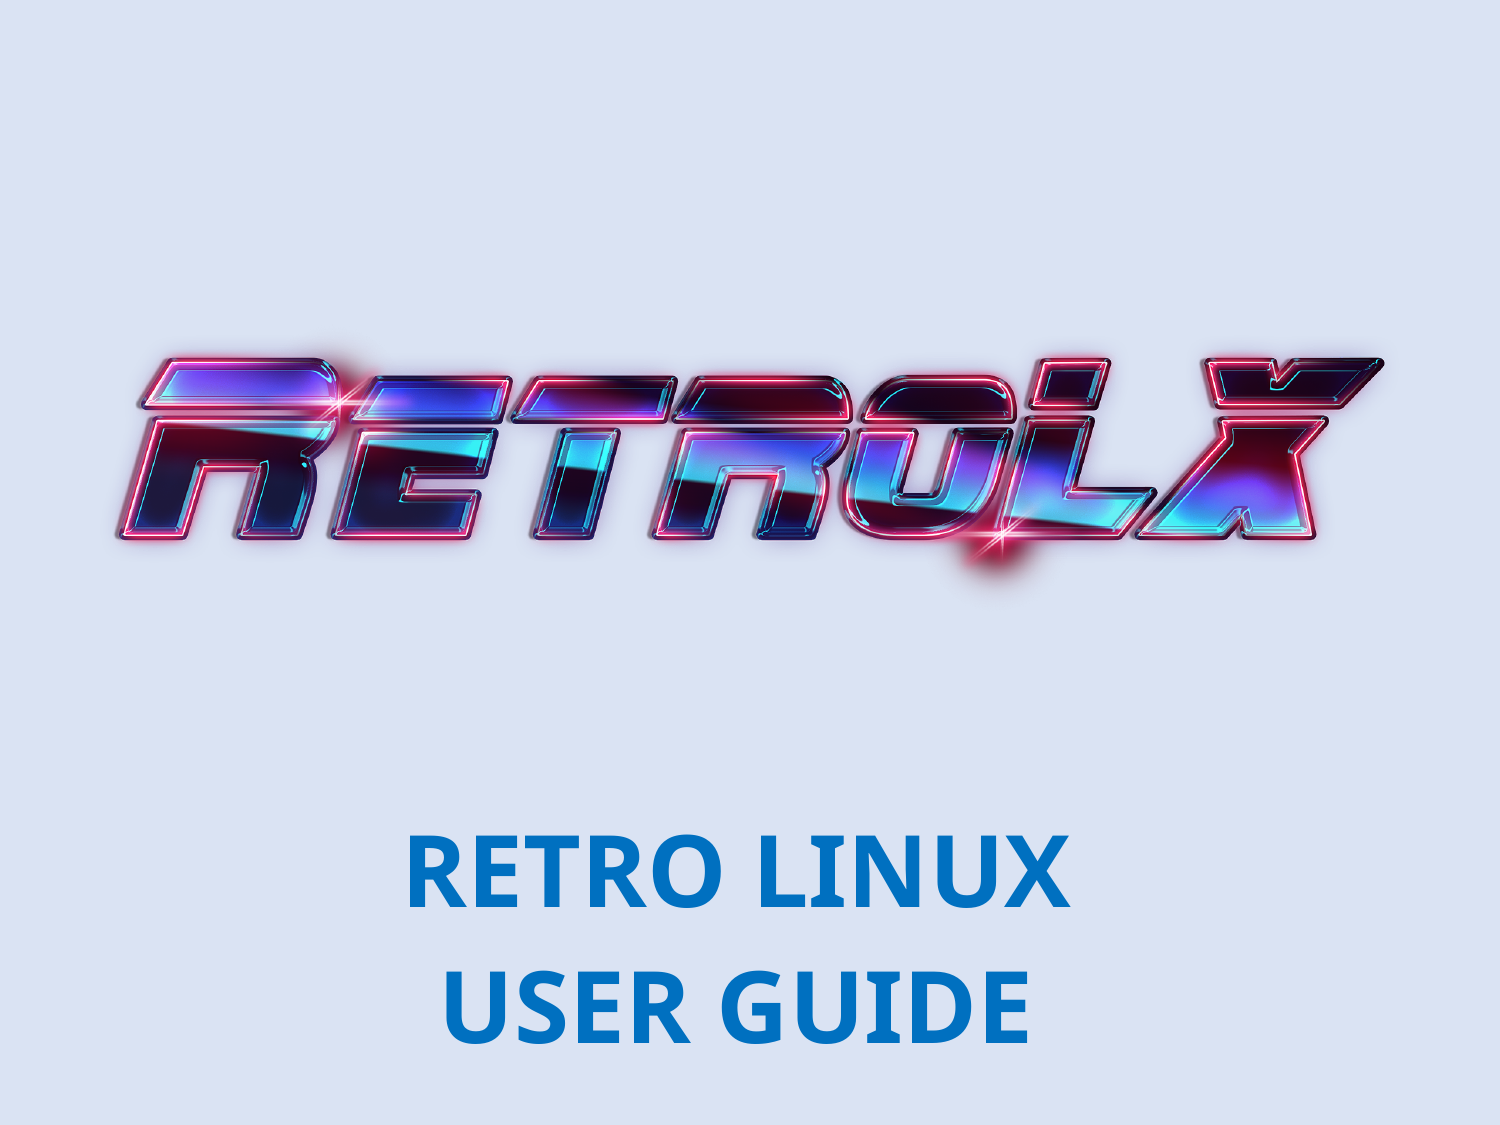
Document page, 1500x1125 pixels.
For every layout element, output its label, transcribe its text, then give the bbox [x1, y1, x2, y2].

picture [100, 324, 1400, 613]
text_box RETRO LINUX USER GUIDE [386, 793, 1087, 1081]
